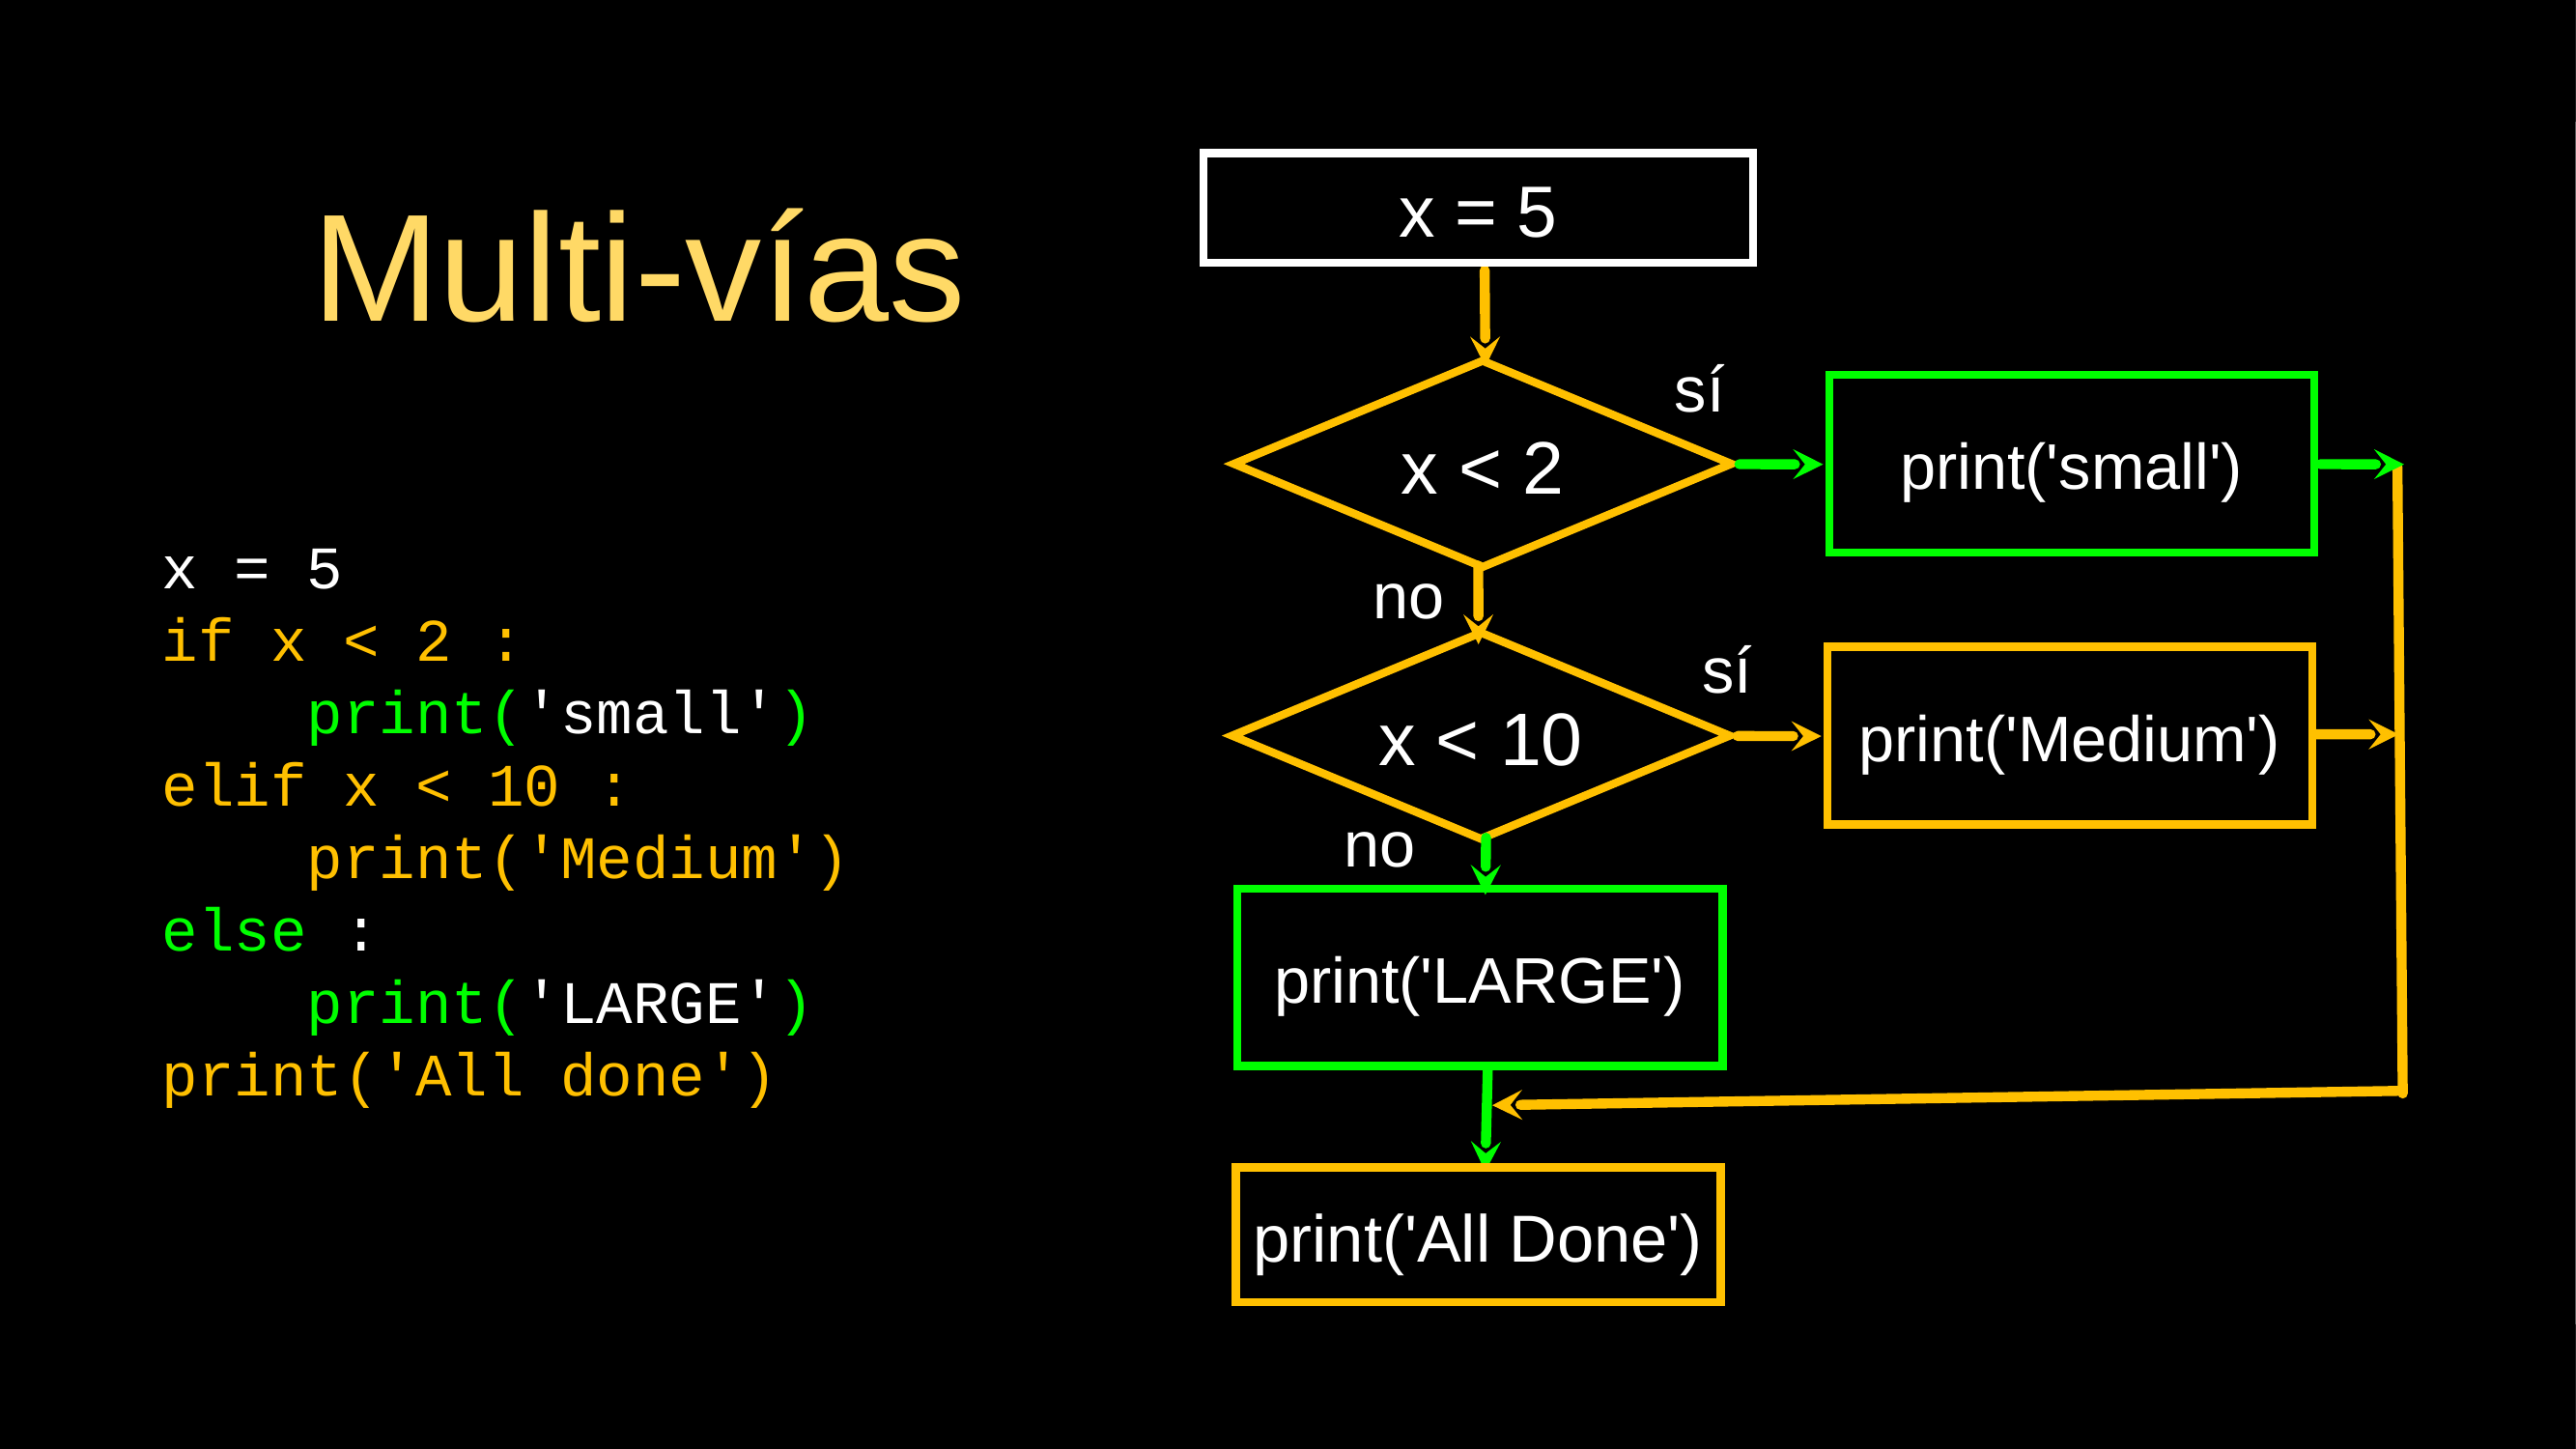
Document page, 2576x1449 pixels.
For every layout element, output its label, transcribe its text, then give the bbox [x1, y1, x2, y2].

text_box print('Medium') [1826, 646, 2312, 825]
text_box x = 5 [1203, 153, 1753, 263]
text_box sí [1666, 628, 1789, 707]
text_box sí [1644, 347, 1755, 426]
text_box print('small') [1828, 375, 2314, 554]
text_box no [1342, 802, 1418, 881]
text_box no [1370, 554, 1447, 632]
text_box x = 5 if x < 2 : print('small') elif x < 10 : print('Medium') else : print('LARGE') print('All done') [161, 465, 971, 1172]
text_box x < 2 [1233, 360, 1732, 567]
title Multi-vías [183, 118, 1096, 403]
text_box print('LARGE') [1237, 888, 1723, 1066]
text_box x < 10 [1231, 634, 1730, 839]
text_box print('All Done') [1235, 1167, 1721, 1303]
